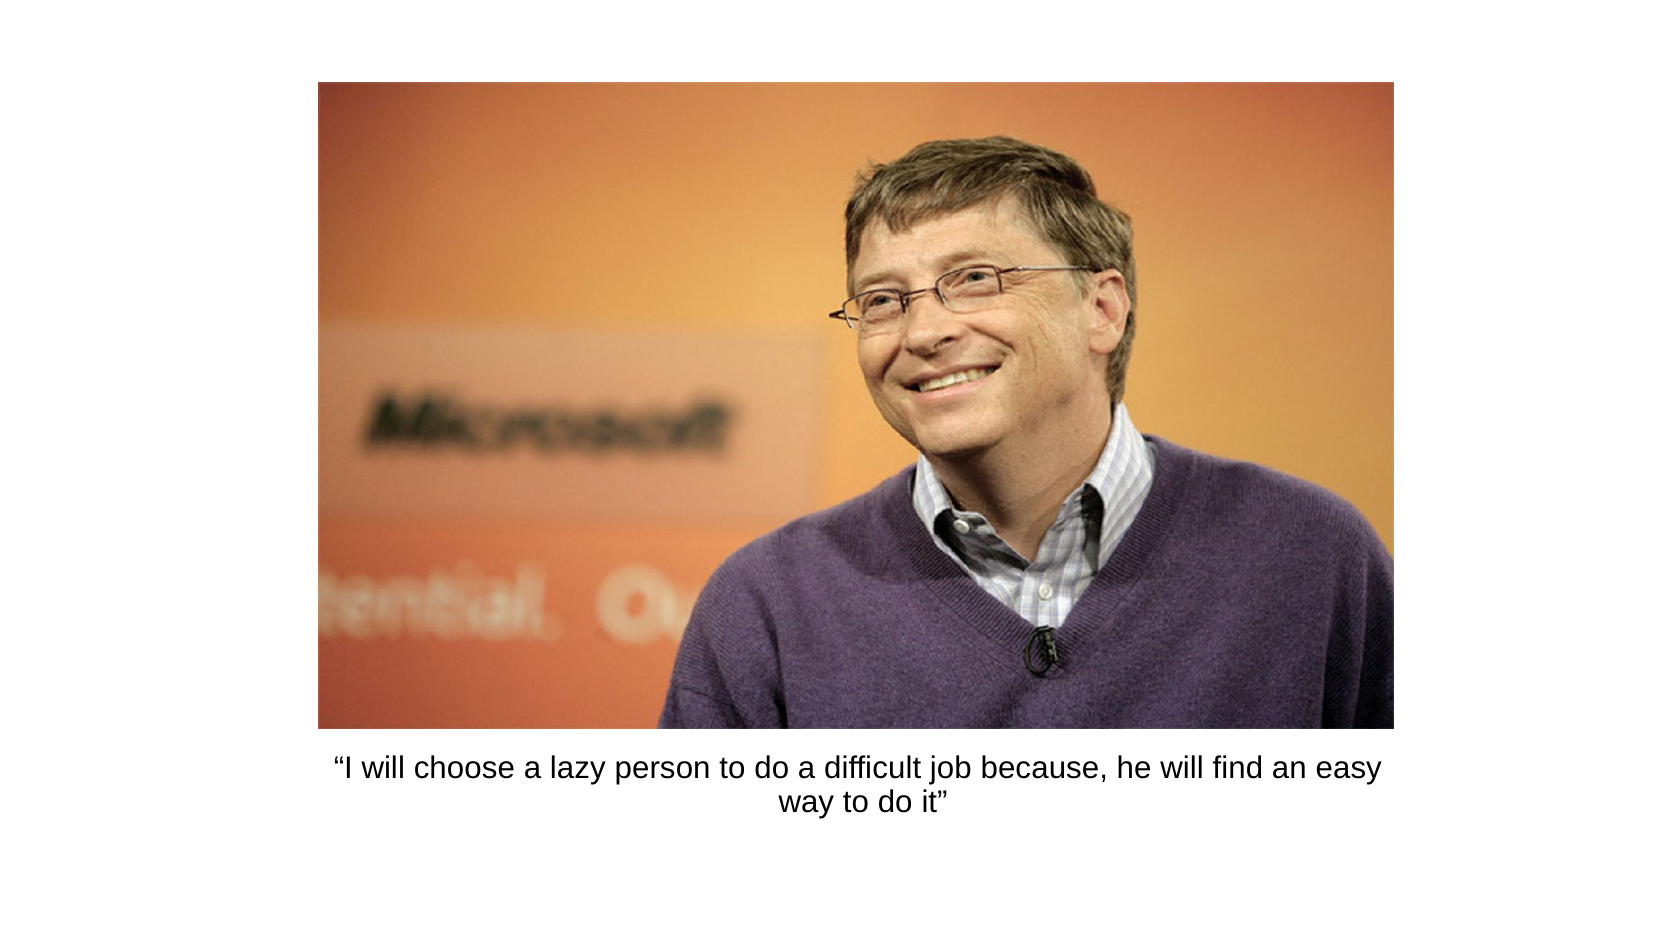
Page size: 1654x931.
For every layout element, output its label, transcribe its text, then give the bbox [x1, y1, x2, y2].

text_box “I will choose a lazy person to do a difficult job because, he will find an easy way to do it” [318, 742, 1418, 827]
picture [318, 82, 1394, 729]
